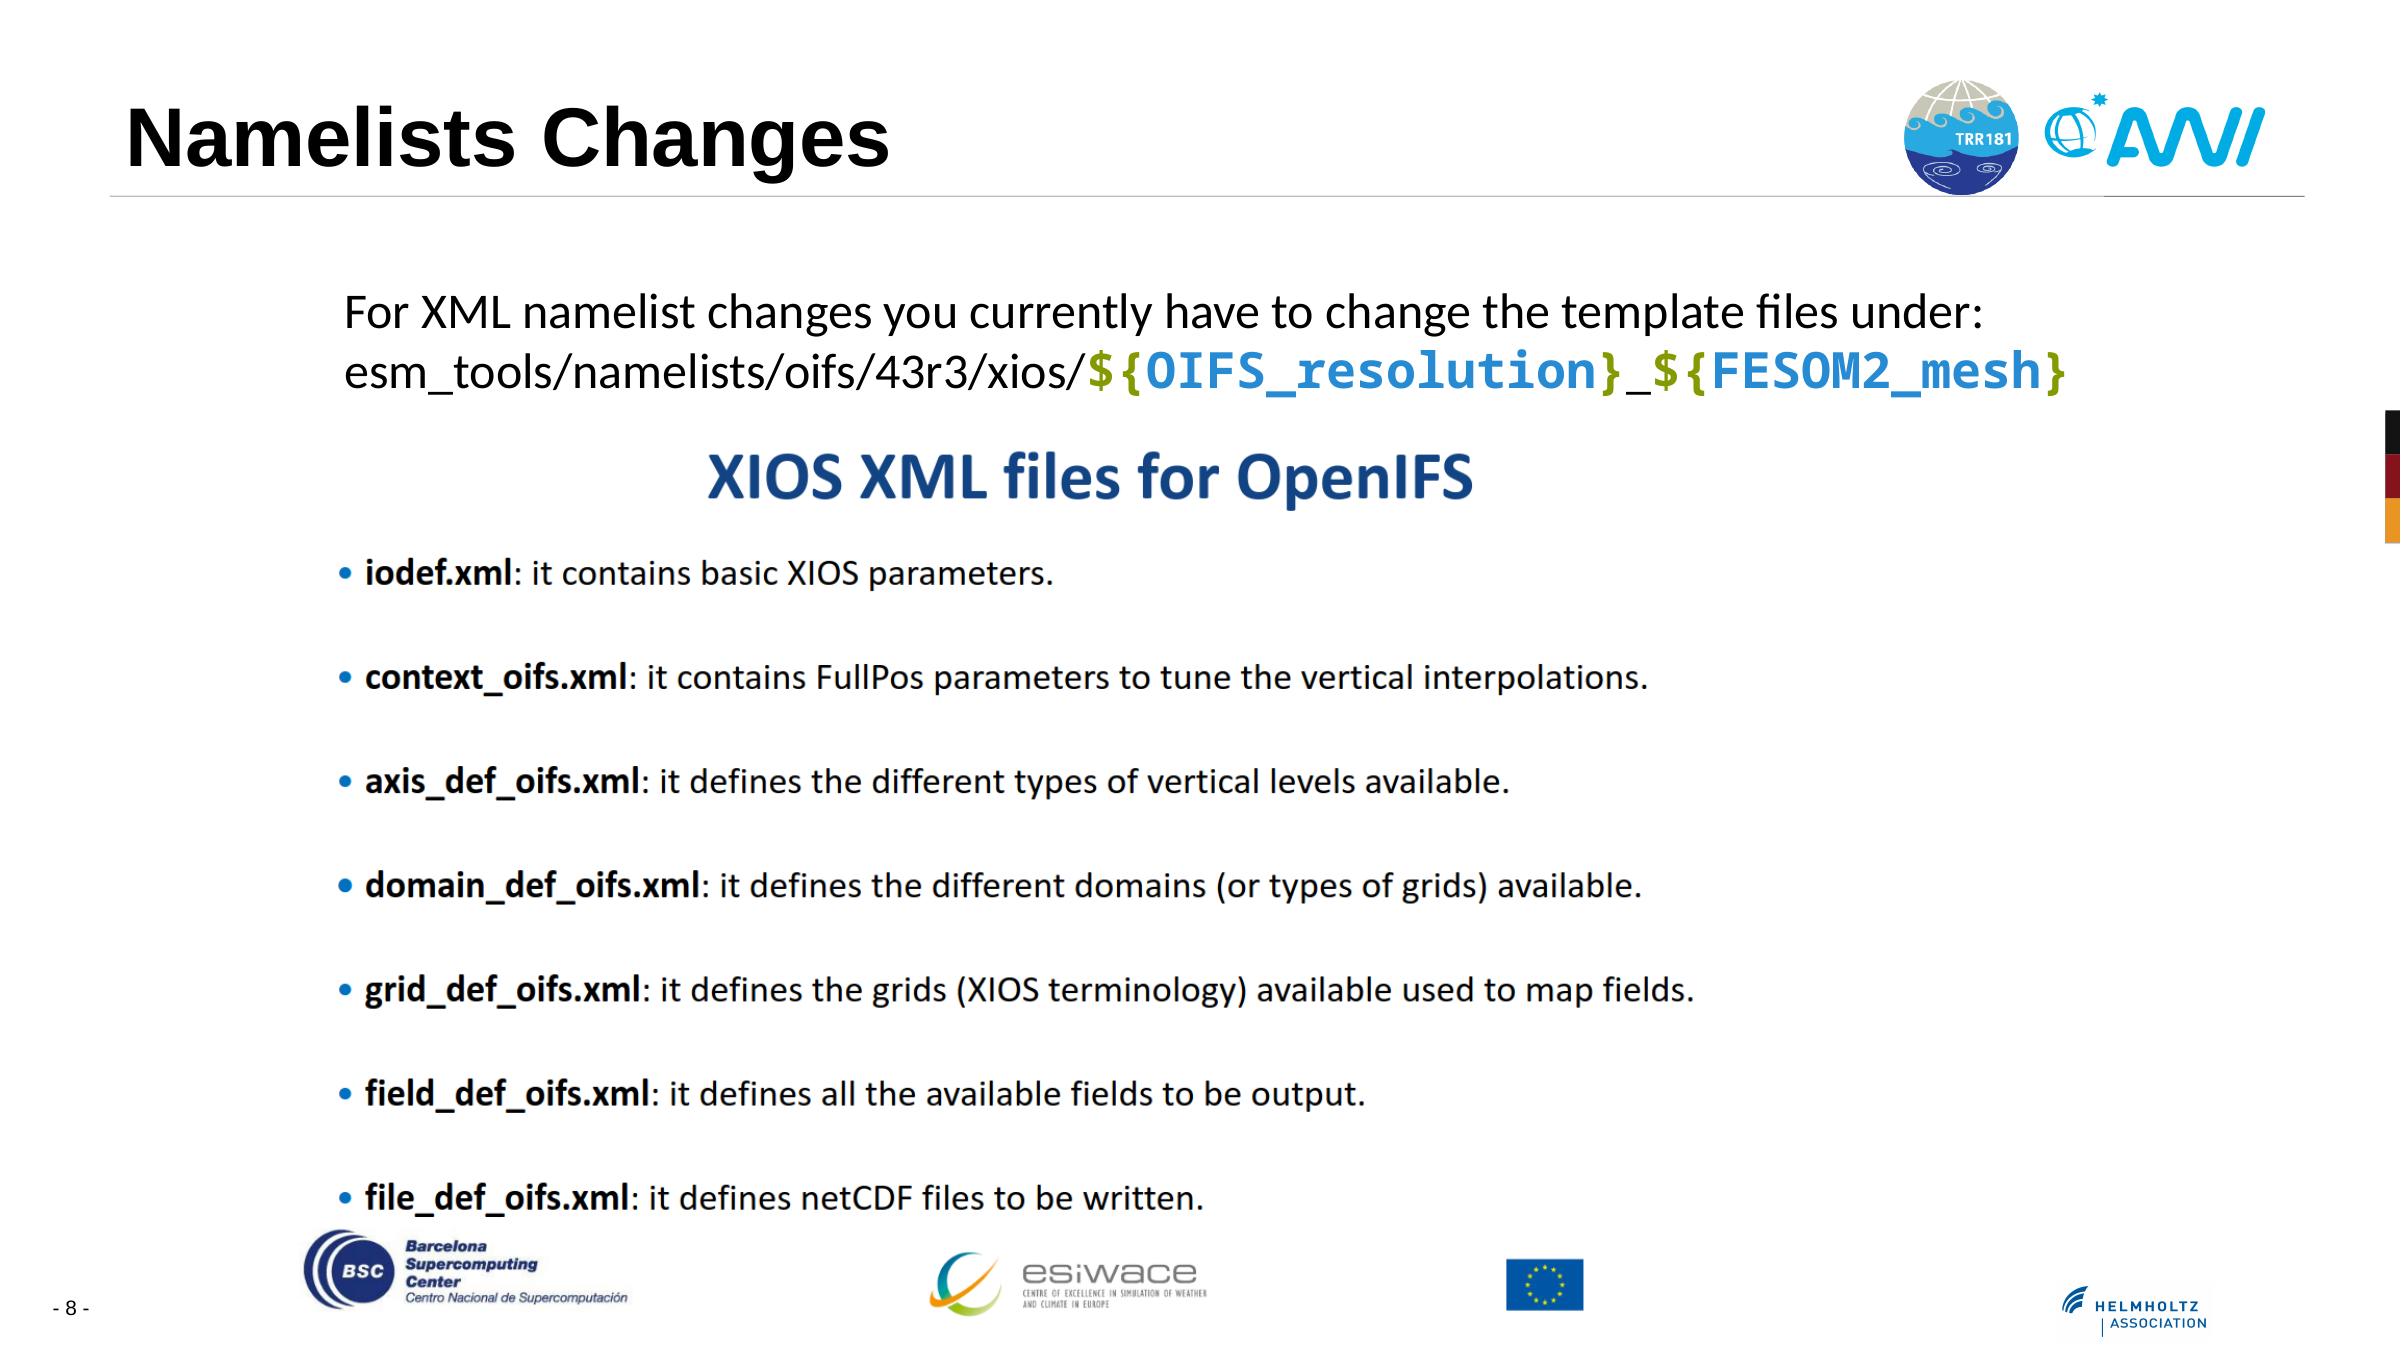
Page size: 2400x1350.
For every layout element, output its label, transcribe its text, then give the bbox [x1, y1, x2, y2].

text_box For XML namelist changes you currently have to change the template files under: esm_tools/namelists/oifs/43r3/xios/${OIFS_resolution}_${FESOM2_mesh} [329, 271, 2087, 407]
text_box Namelists Changes [110, 75, 2297, 195]
picture [2055, 1281, 2213, 1342]
picture [259, 413, 1723, 1342]
